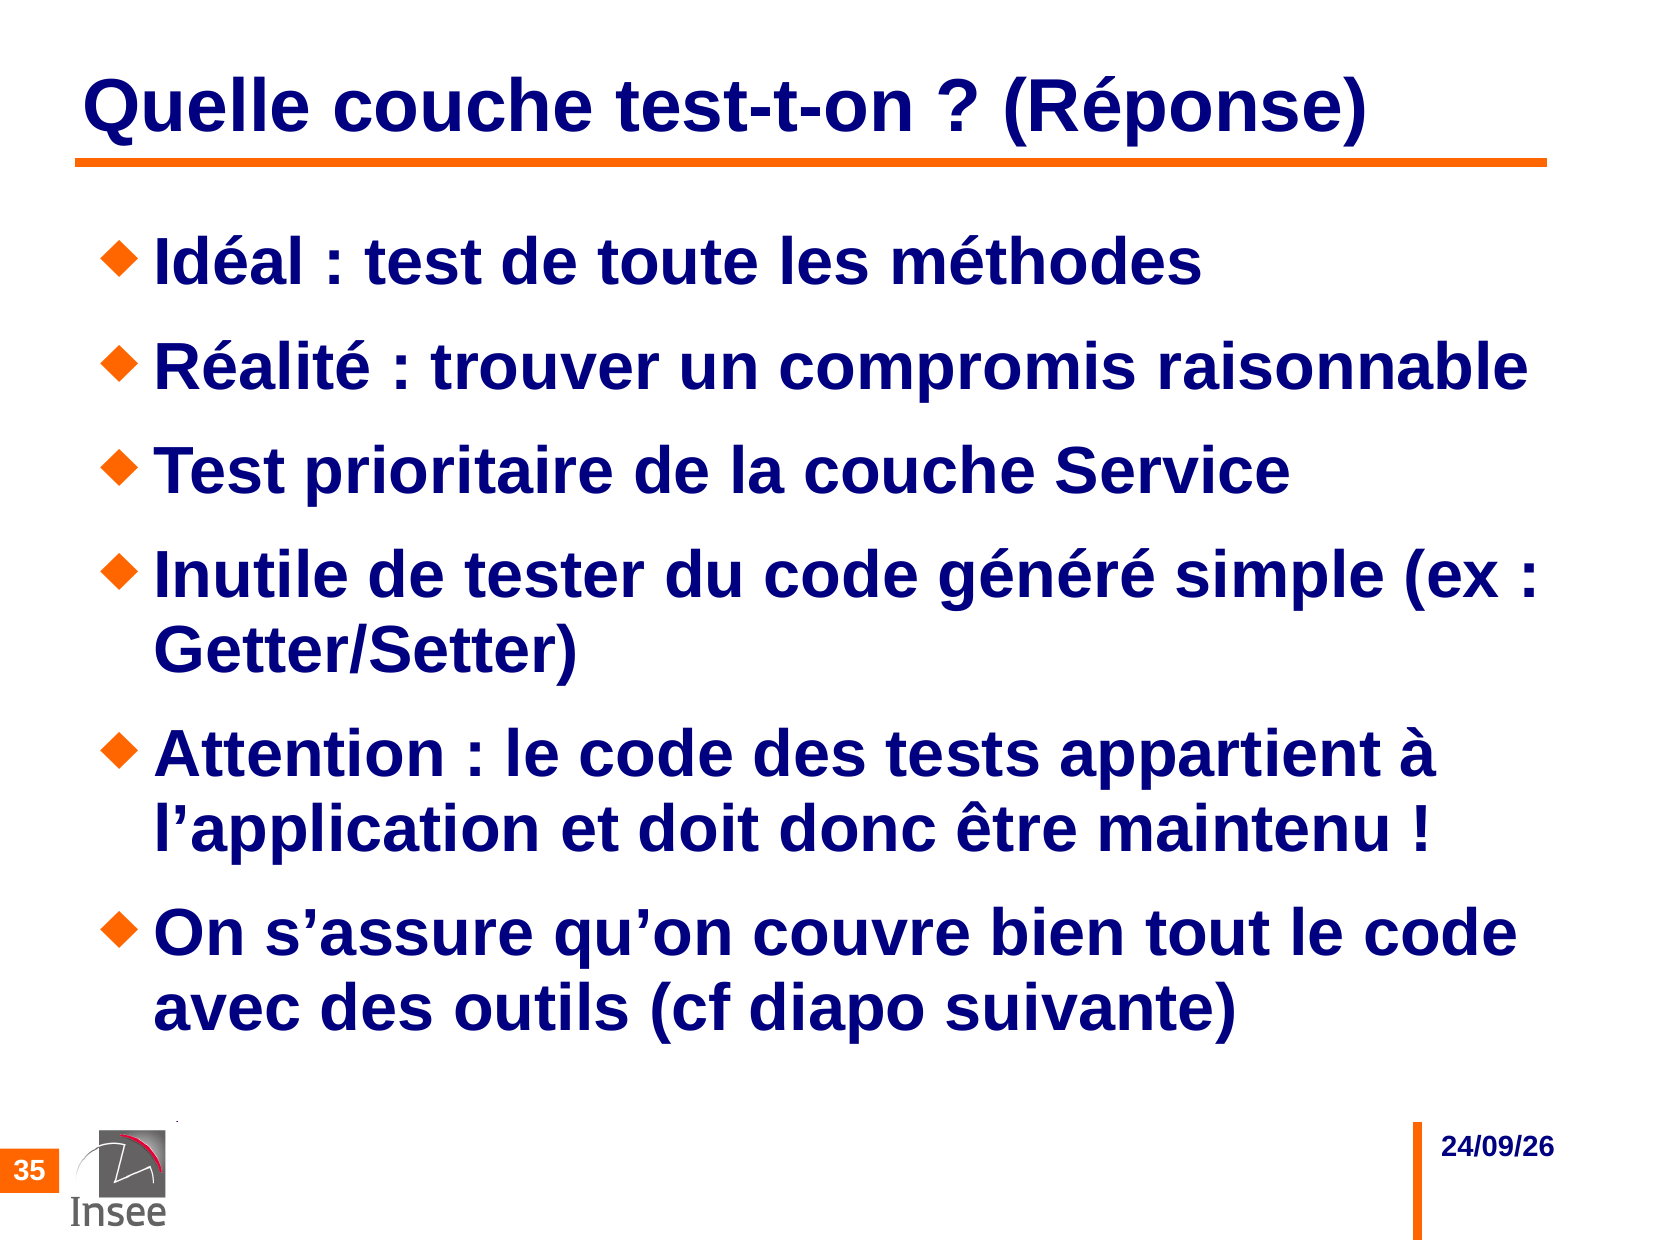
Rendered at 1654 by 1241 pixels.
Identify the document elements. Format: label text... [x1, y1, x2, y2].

list Idéal : test de toute les méthodes Réalité : trouver un compromis raisonnable Test prioritaire de la couche Service Inutile de tester du code généré simple (ex : Getter/Setter) Attention : le code des tests appartient à l’application et doit donc être maintenu ! On s’assure qu’on couvre bien tout le code avec des outils (cf diapo suivante) [82, 224, 1571, 1051]
picture [62, 1121, 178, 1241]
title Quelle couche test-t-on ? (Réponse) [82, 49, 1619, 163]
